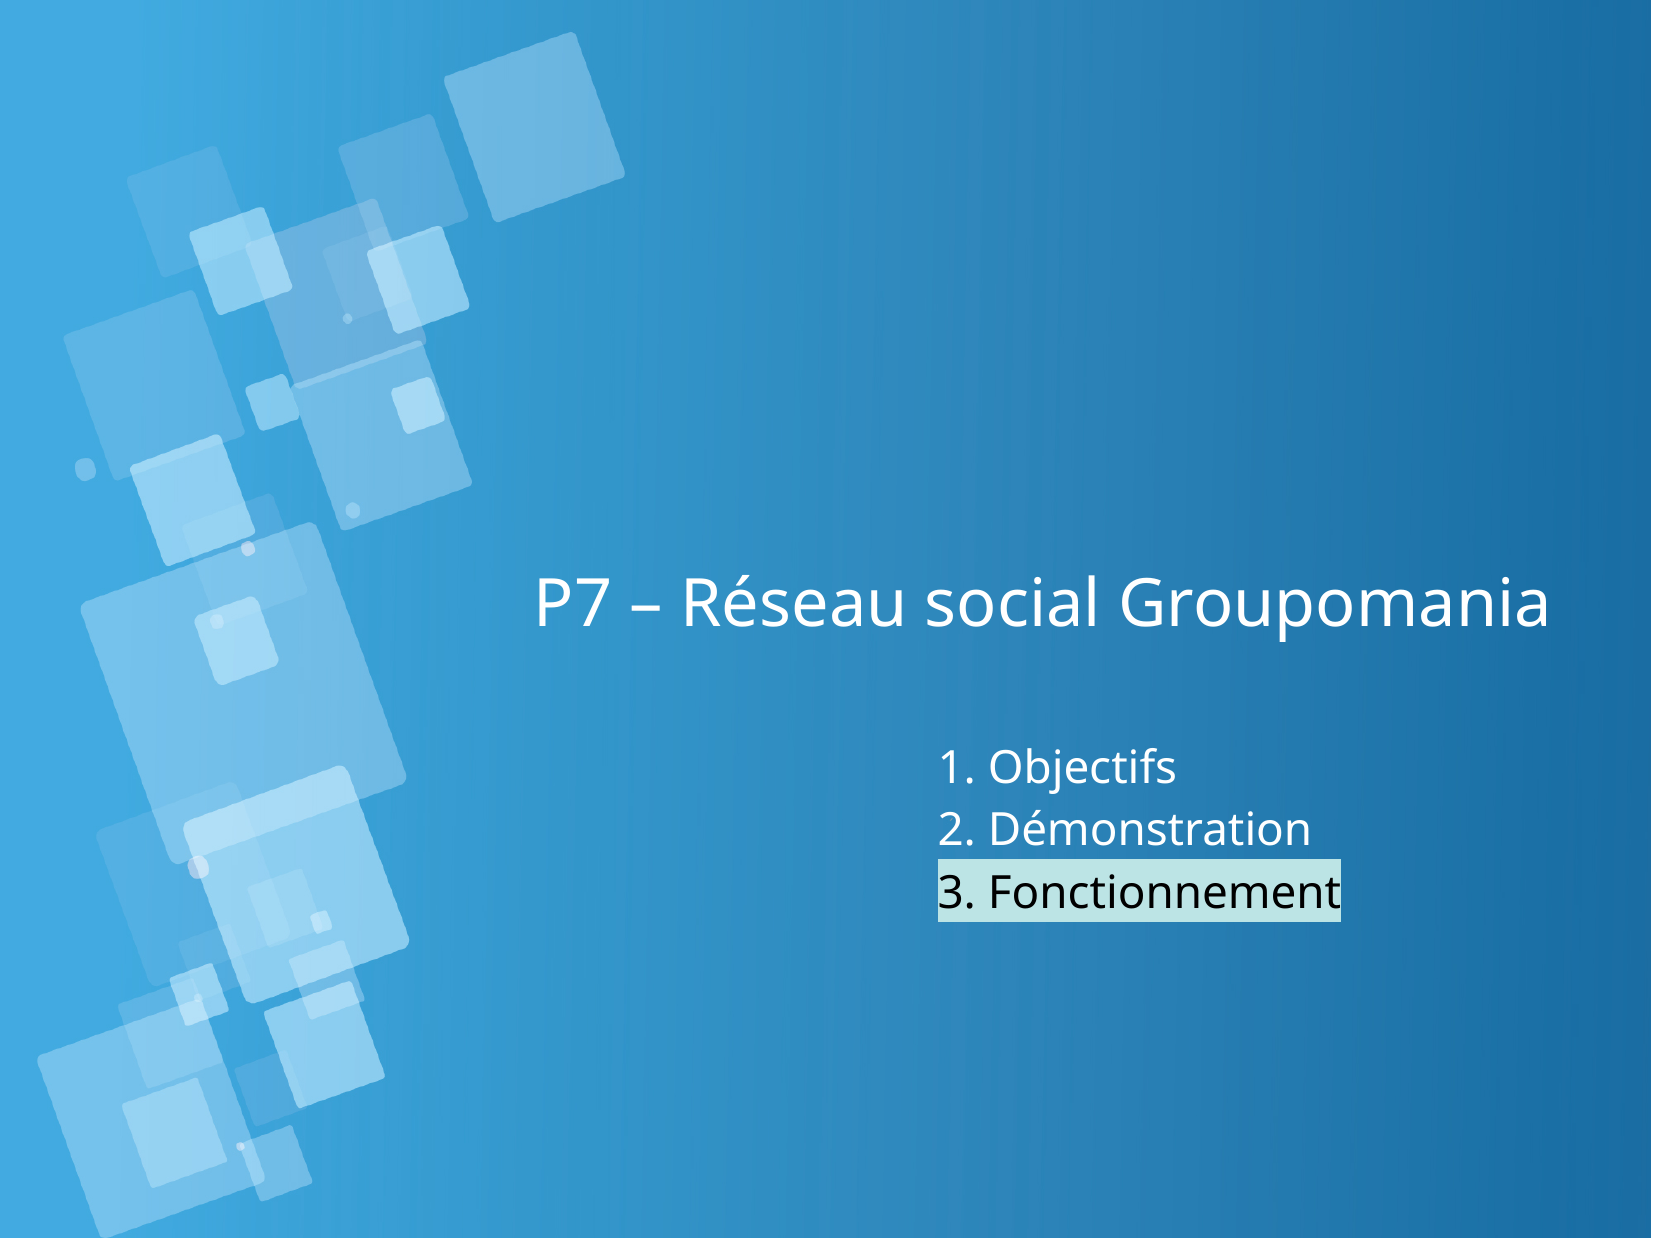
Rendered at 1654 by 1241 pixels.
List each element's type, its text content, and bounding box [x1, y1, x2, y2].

subtitle 1. Objectifs 2. Démonstration 3. Fonctionnement [937, 680, 1554, 976]
picture [0, 0, 1651, 1238]
title P7 – Réseau social Groupomania [375, 483, 1554, 718]
